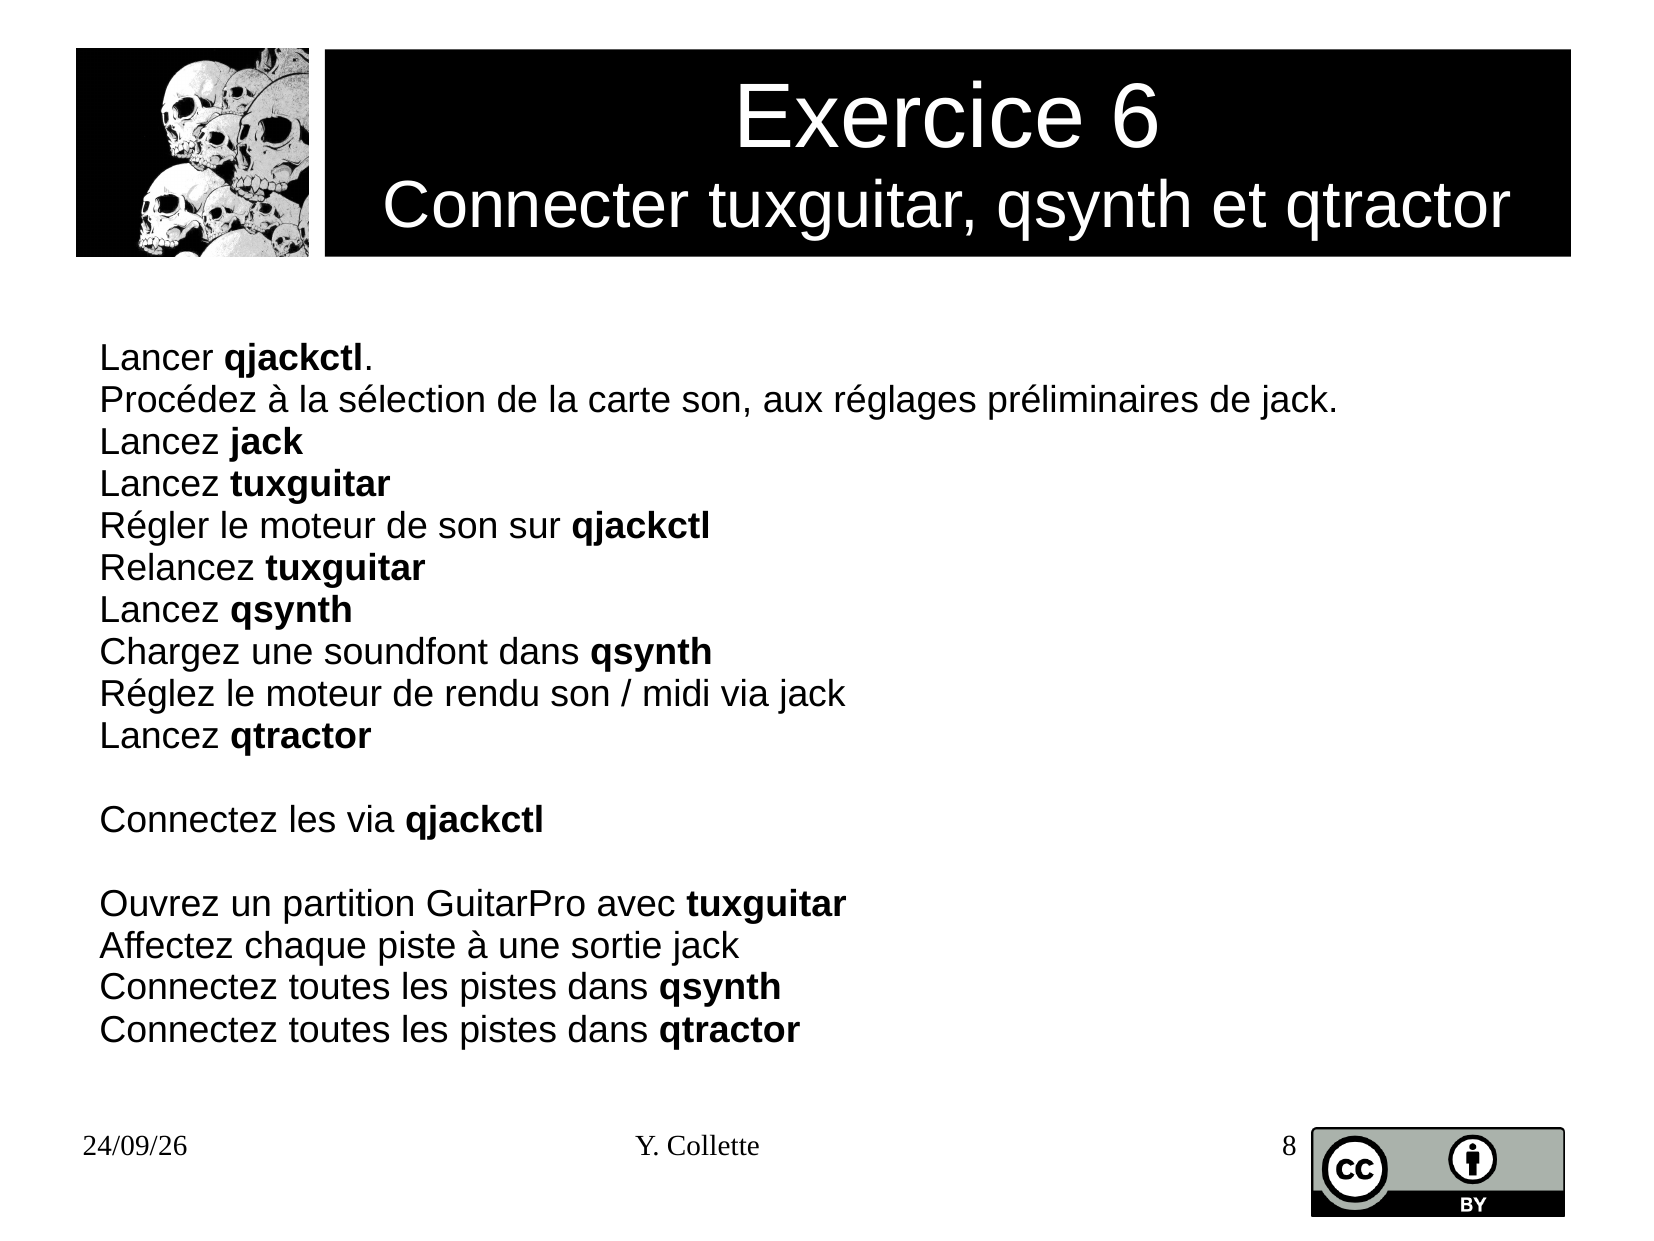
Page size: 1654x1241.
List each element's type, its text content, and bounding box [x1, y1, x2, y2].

picture [76, 48, 309, 257]
text_box Lancer qjackctl. Procédez à la sélection de la carte son, aux réglages préliminaires de jack. Lancez jack Lancez tuxguitar Régler le moteur de son sur qjackctl Relancez tuxguitar Lancez qsynth Chargez une soundfont dans qsynth Réglez le moteur de rendu son / midi via jack Lancez qtractor Connectez les via qjackctl Ouvrez un partition GuitarPro avec tuxguitar Affectez chaque piste à une sortie jack Connectez toutes les pistes dans qsynth Connectez toutes les pistes dans qtractor [84, 286, 1571, 1100]
title Exercice 6 Connecter tuxguitar, qsynth et qtractor [324, 49, 1571, 257]
picture [1311, 1127, 1565, 1217]
